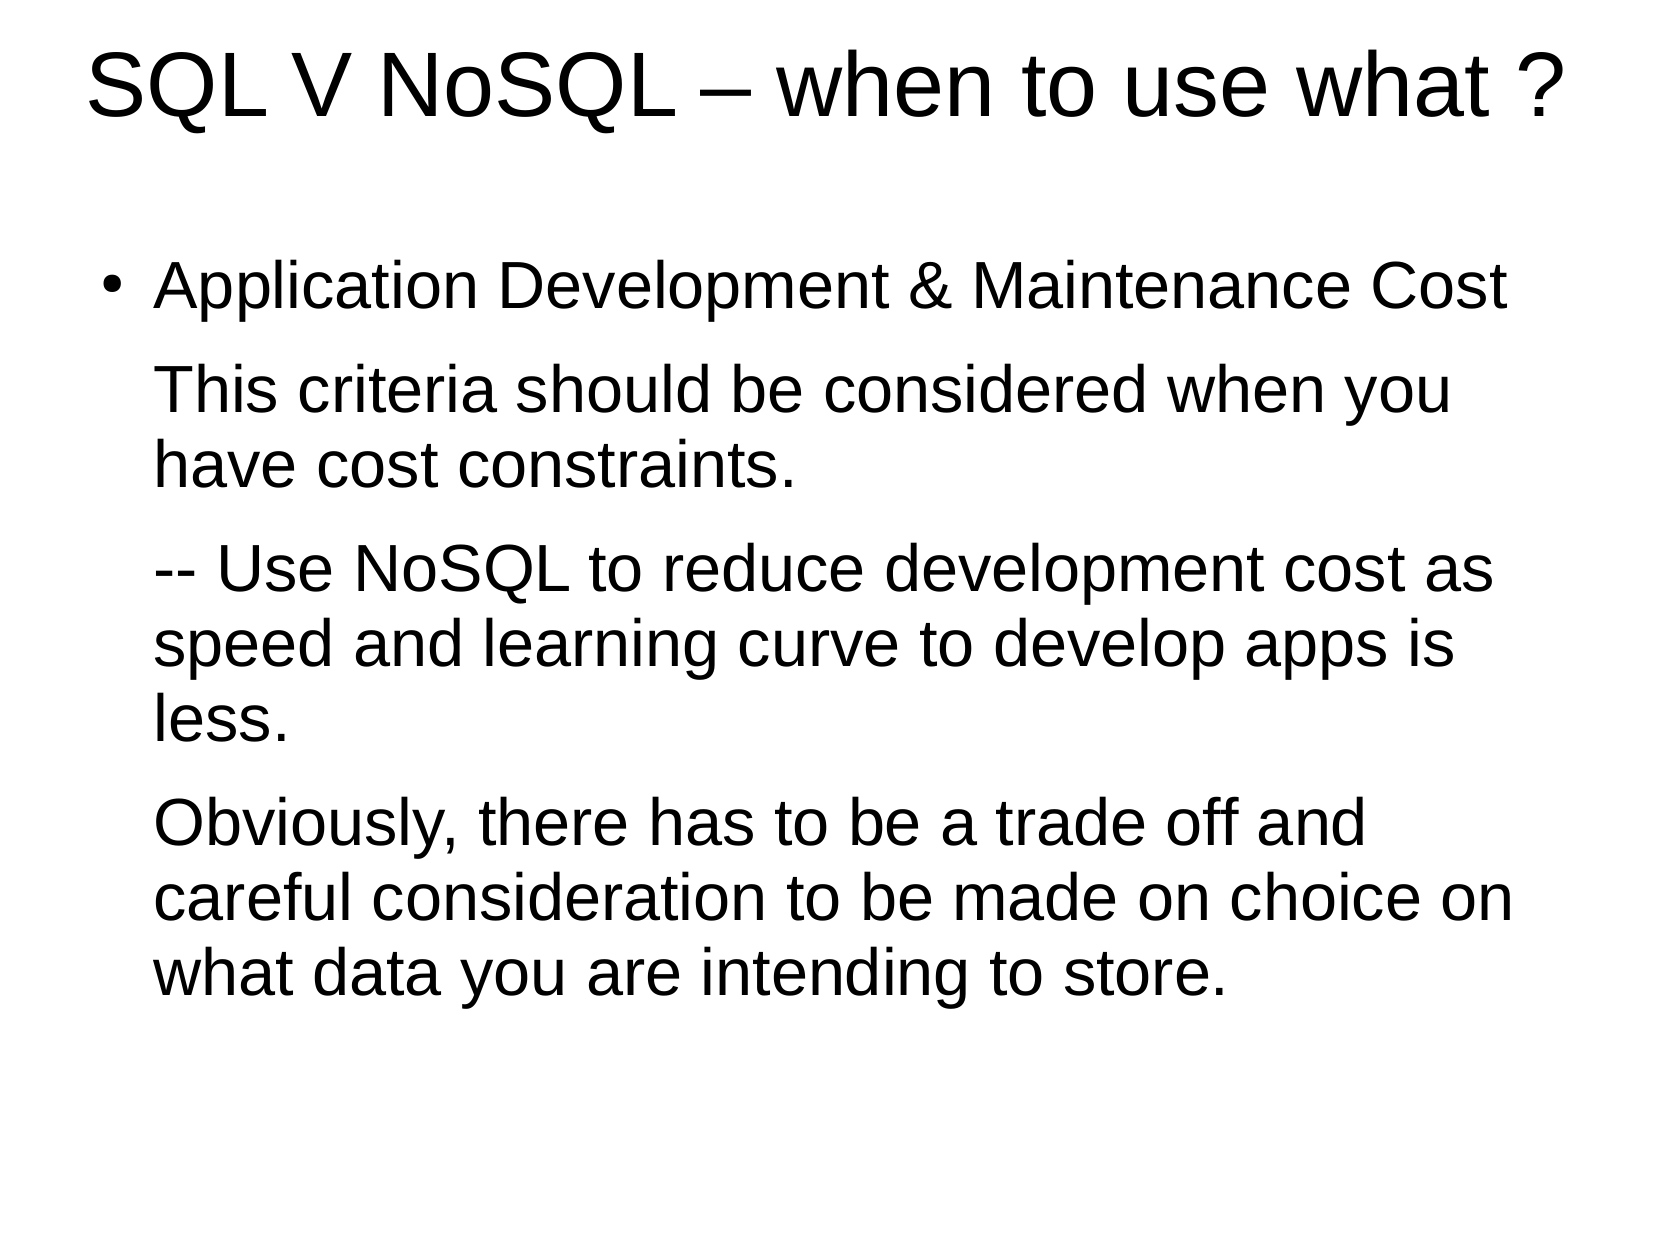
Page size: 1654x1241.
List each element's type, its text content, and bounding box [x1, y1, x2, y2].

list Application Development & Maintenance Cost This criteria should be considered when you have cost constraints. -- Use NoSQL to reduce development cost as speed and learning curve to develop apps is less. Obviously, there has to be a trade off and careful consideration to be made on choice on what data you are intending to store. [82, 248, 1571, 1086]
title SQL V NoSQL – when to use what ? [82, 23, 1571, 248]
